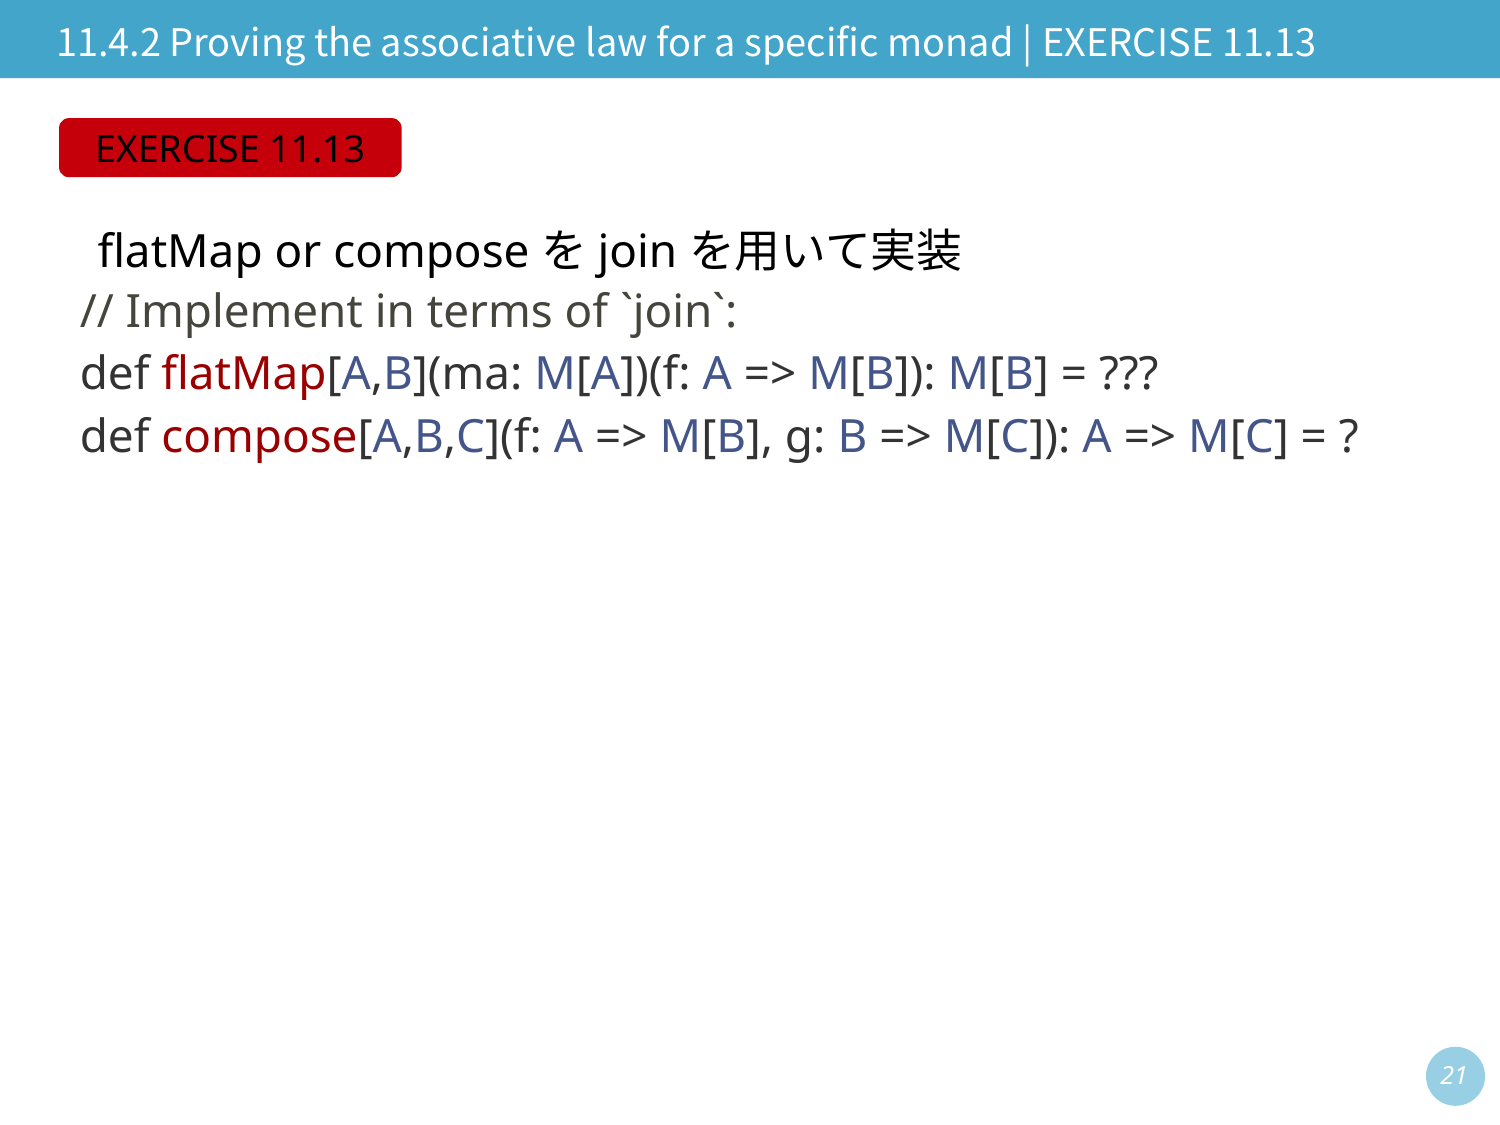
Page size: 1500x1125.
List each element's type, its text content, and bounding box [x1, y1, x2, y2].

text_box flatMap or compose を join を用いて実装 [82, 206, 1312, 270]
text_box // Implement in terms of `join`: def flatMap[A,B](ma: M[A])(f: A => M[B]): M[B] = ??? def compose[A,B,C](f: A => M[B], g: B => M[C]): A => M[C] = ? [64, 270, 1500, 478]
slide_number <number> [1424, 1046, 1484, 1107]
title 11.4.2 Proving the associative law for a specific monad | EXERCISE 11.13 [41, 7, 1392, 76]
text_box EXERCISE 11.13 [59, 118, 402, 178]
